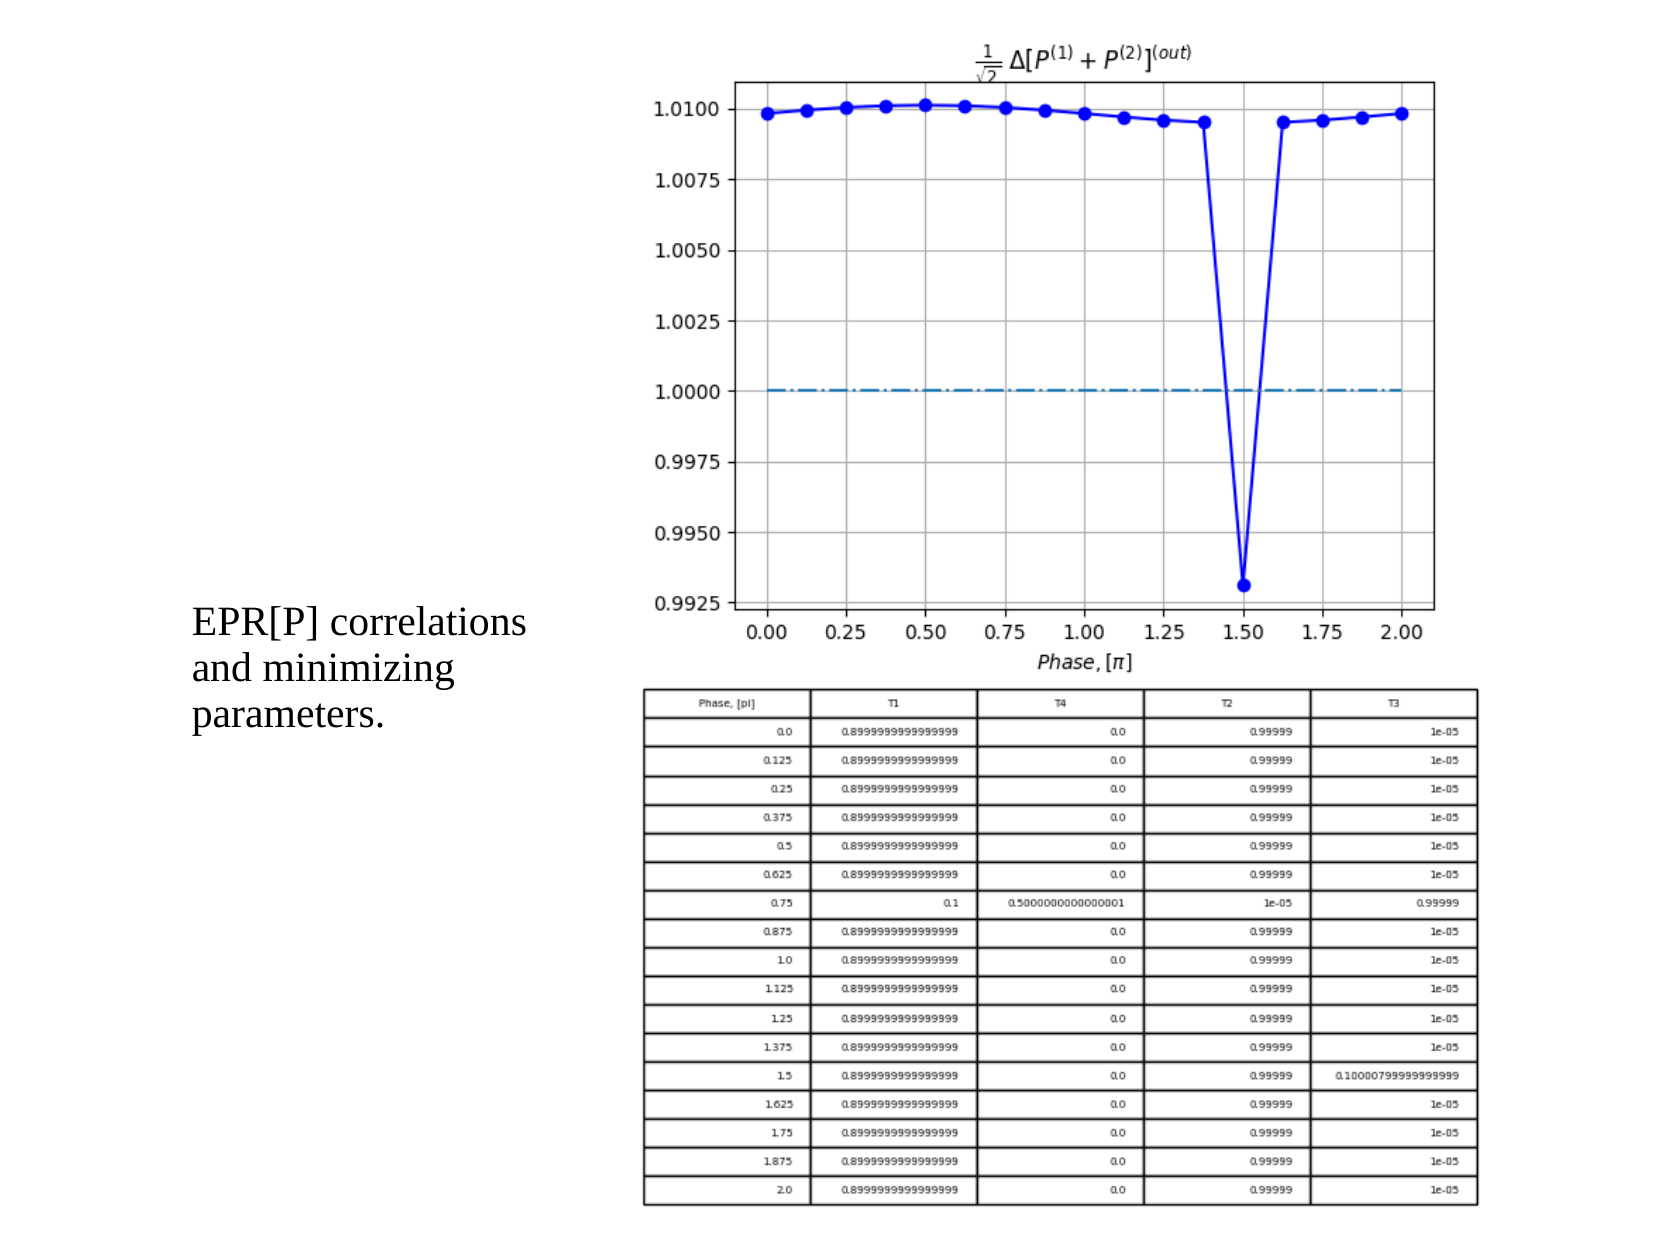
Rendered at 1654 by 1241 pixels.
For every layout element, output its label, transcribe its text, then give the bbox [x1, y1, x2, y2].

text_box EPR[P] correlations and minimizing parameters. [177, 590, 591, 745]
picture [543, 0, 1524, 1241]
